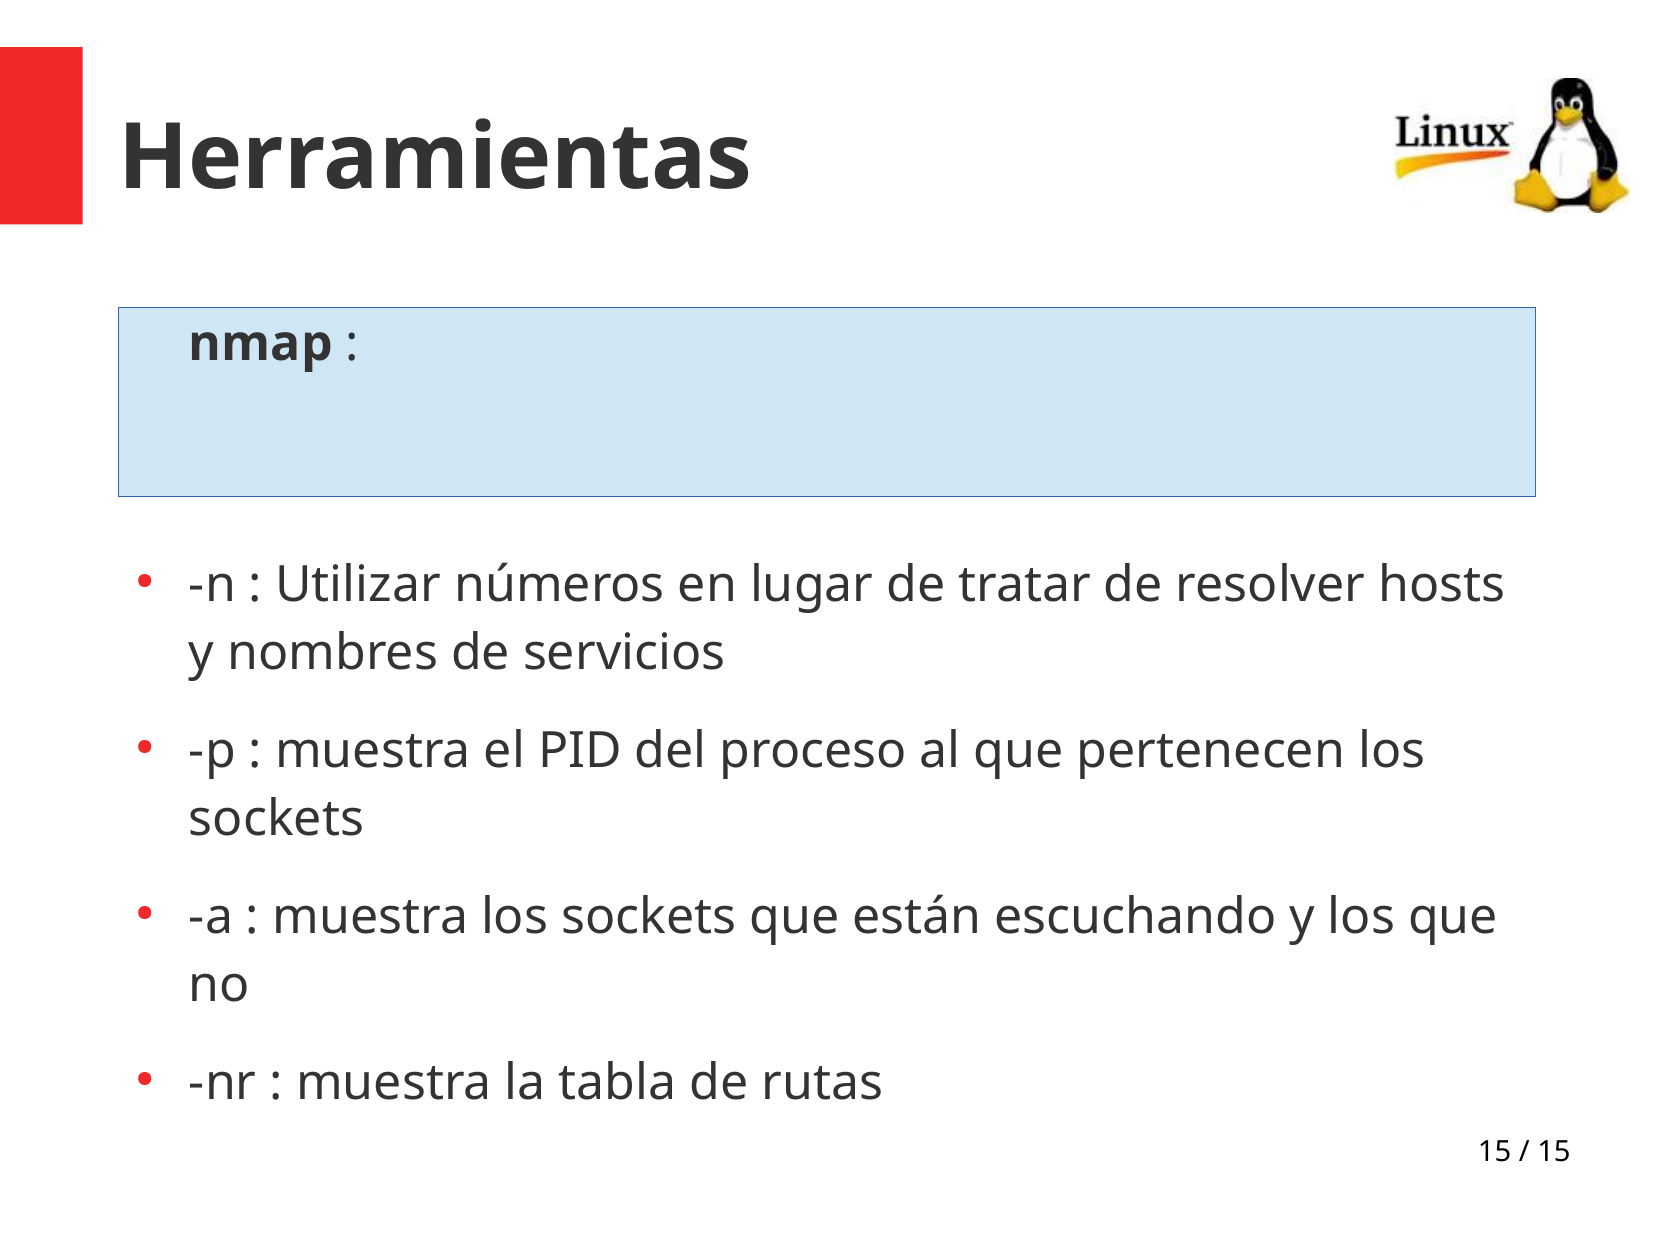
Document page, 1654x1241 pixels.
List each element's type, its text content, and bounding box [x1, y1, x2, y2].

title Herramientas [118, 49, 1571, 257]
picture [1393, 78, 1630, 213]
list nmap : [118, 307, 1536, 497]
list -n : Utilizar números en lugar de tratar de resolver hosts y nombres de servicios -p : muestra el PID del proceso al que pertenecen los sockets -a : muestra los sockets que están escuchando y los que no -nr : muestra la tabla de rutas [118, 547, 1536, 1016]
